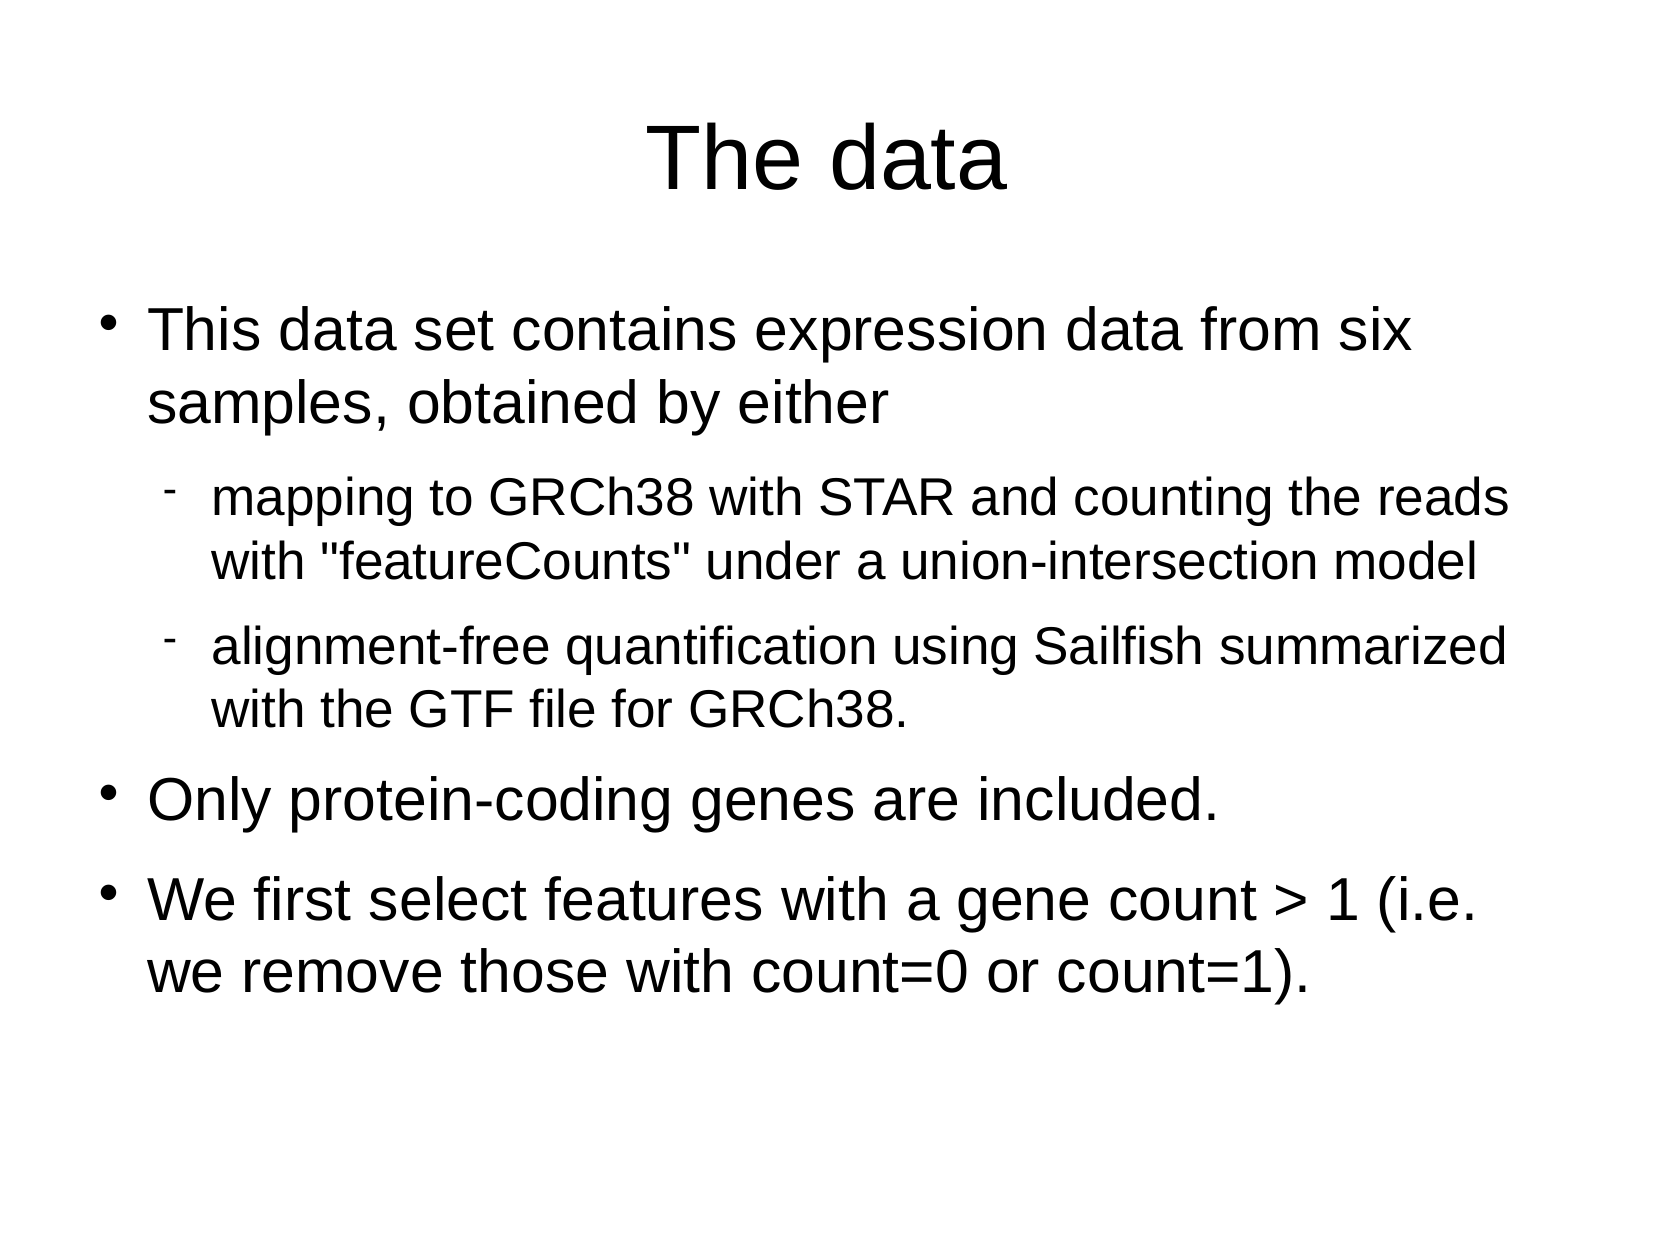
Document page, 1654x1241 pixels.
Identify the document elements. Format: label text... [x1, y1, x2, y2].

text_box This data set contains expression data from six samples, obtained by either mapping to GRCh38 with STAR and counting the reads with "featureCounts" under a union-intersection model alignment-free quantification using Sailfish summarized with the GTF file for GRCh38. Only protein-coding genes are included. We first select features with a gene count > 1 (i.e. we remove those with count=0 or count=1). [82, 290, 1571, 1010]
text_box The data [82, 49, 1571, 257]
